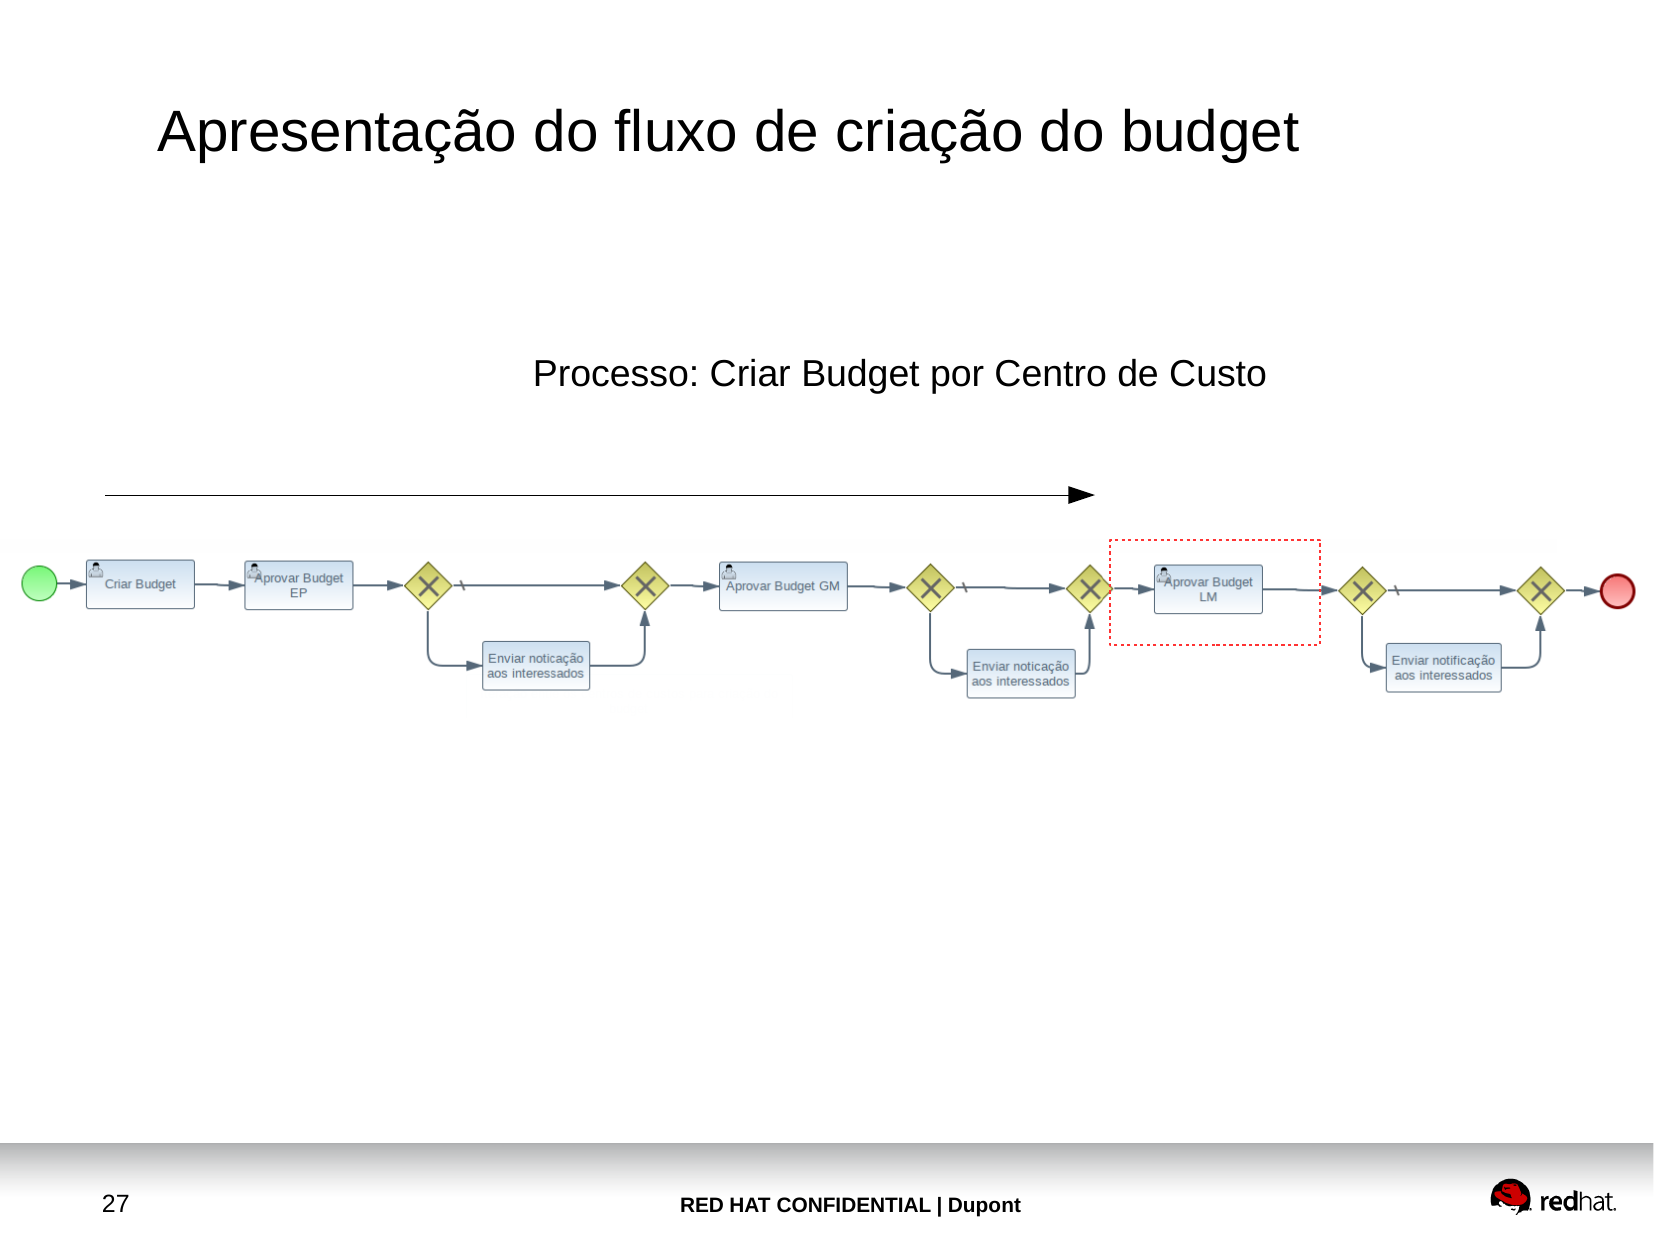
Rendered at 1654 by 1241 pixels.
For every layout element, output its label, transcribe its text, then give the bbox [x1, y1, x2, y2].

text_box Processo: Criar Budget por Centro de Custo [518, 345, 1293, 402]
text_box Apresentação do fluxo de criação do budget [82, 37, 1571, 226]
picture [0, 1143, 1654, 1241]
picture [0, 539, 1654, 718]
